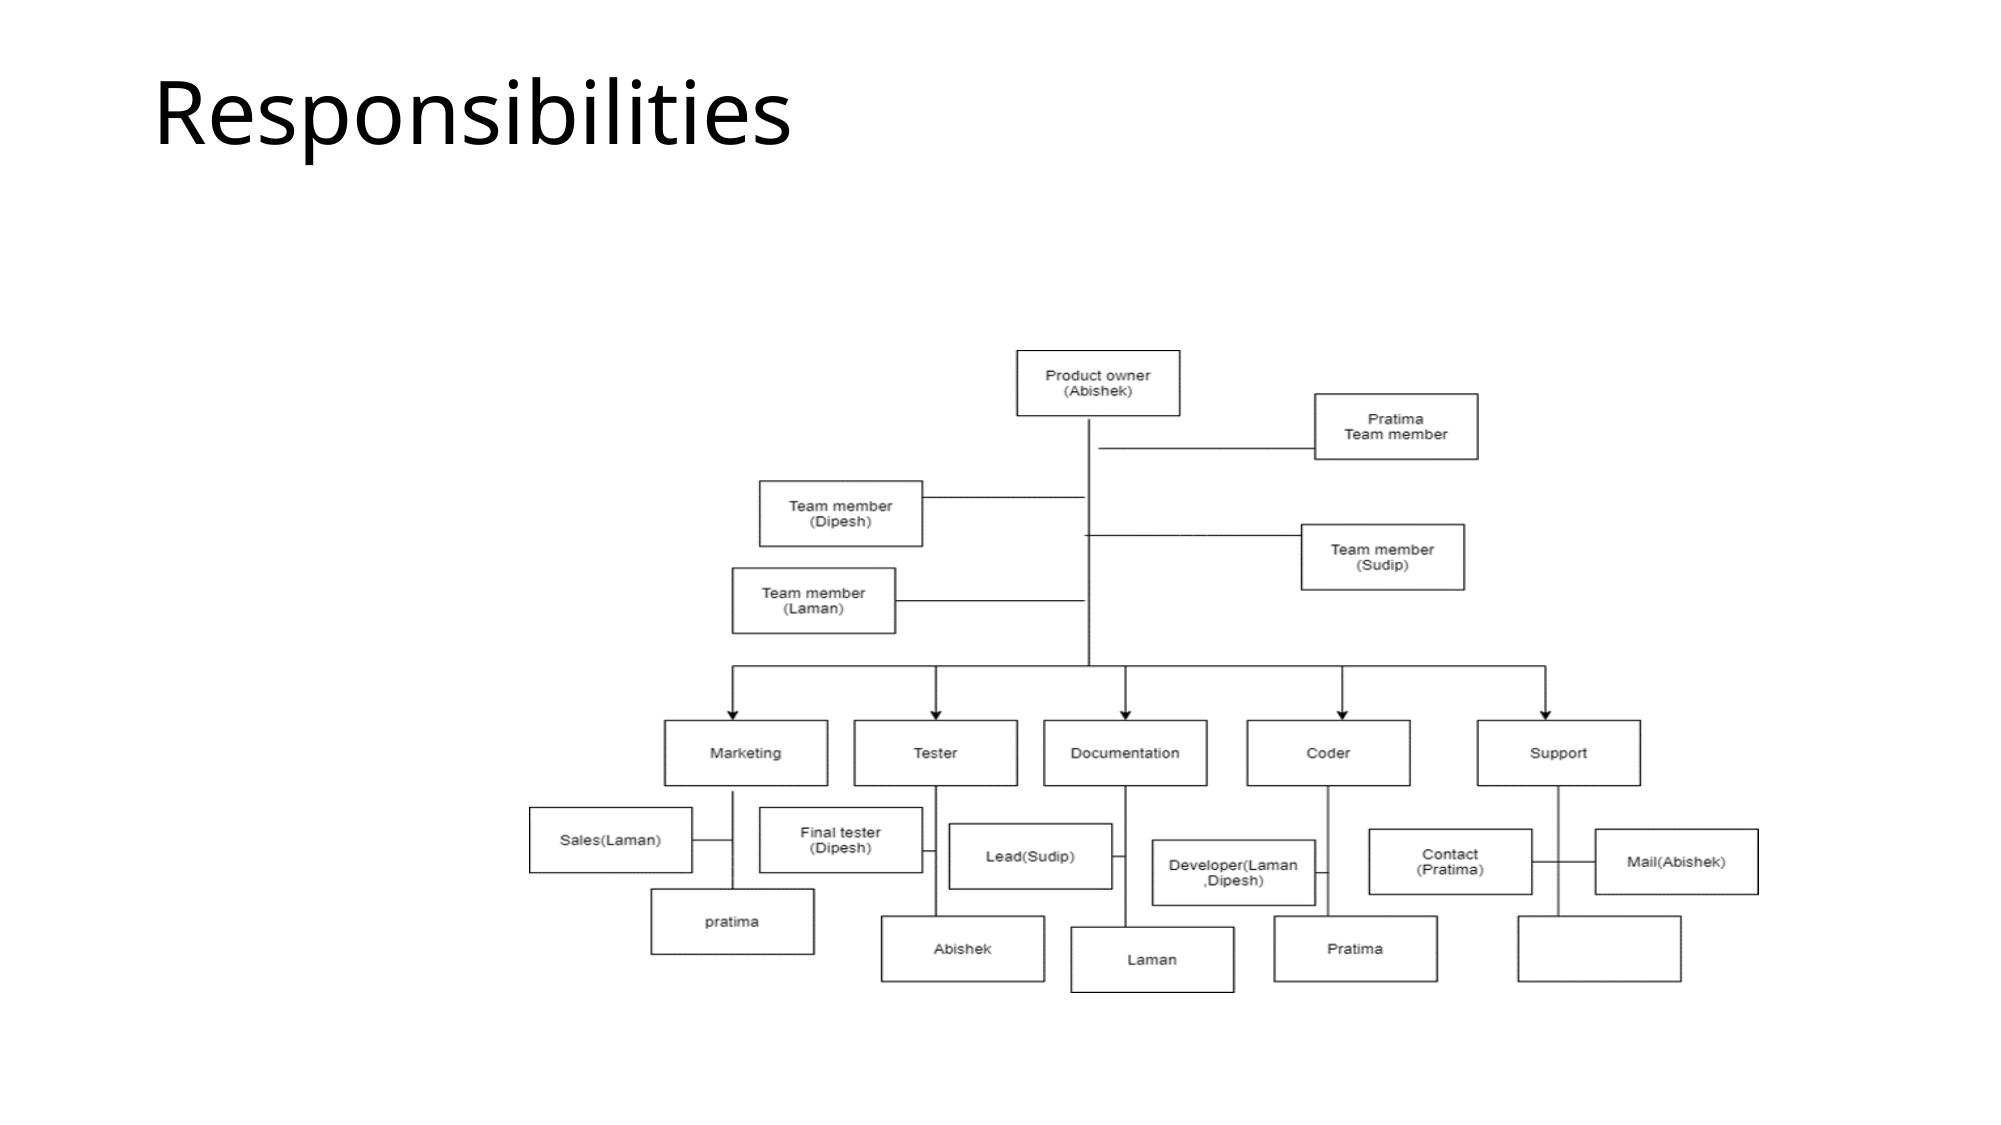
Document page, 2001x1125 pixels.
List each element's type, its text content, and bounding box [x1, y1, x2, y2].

title Responsibilities [137, 59, 1863, 278]
picture [529, 350, 1759, 993]
